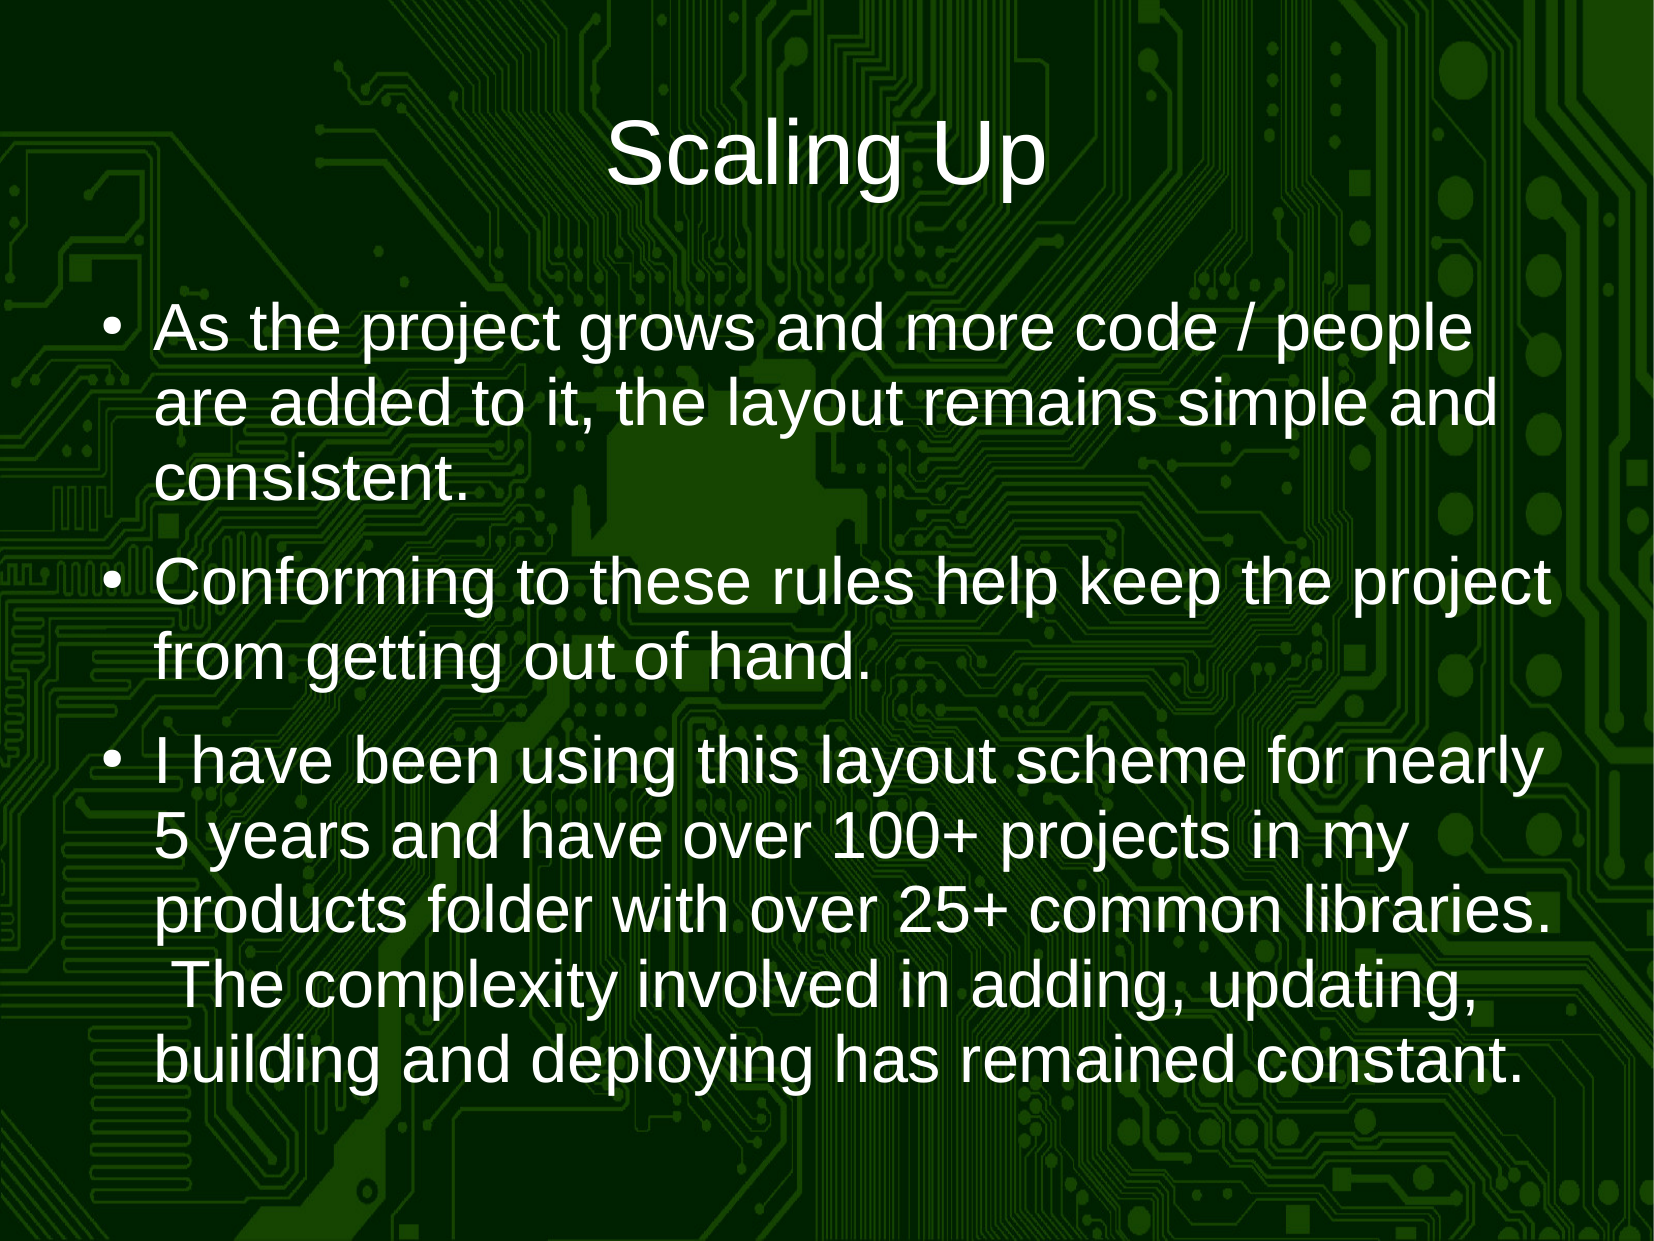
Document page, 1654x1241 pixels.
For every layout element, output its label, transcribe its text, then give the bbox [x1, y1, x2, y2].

list As the project grows and more code / people are added to it, the layout remains simple and consistent. Conforming to these rules help keep the project from getting out of hand. I have been using this layout scheme for nearly 5 years and have over 100+ projects in my products folder with over 25+ common libraries. The complexity involved in adding, updating, building and deploying has remained constant. [82, 290, 1571, 1156]
title Scaling Up [82, 49, 1571, 257]
picture [0, 0, 1654, 1241]
